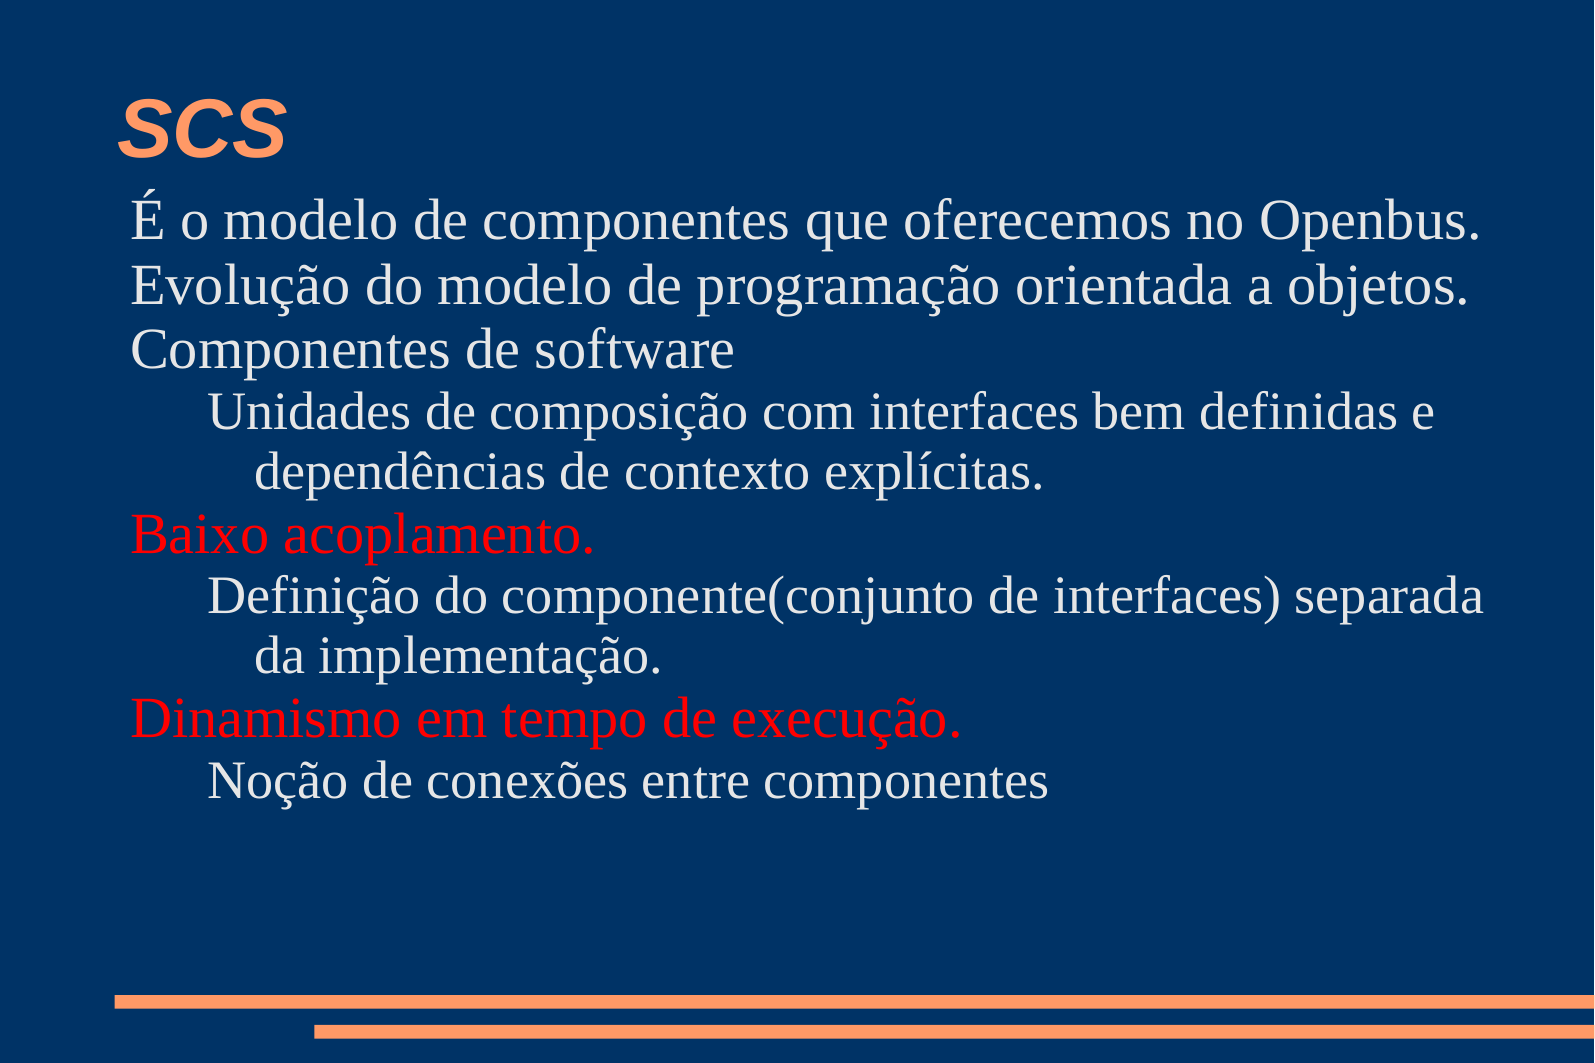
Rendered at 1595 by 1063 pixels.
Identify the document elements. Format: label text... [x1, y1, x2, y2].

title SCS [117, 39, 1479, 187]
list É o modelo de componentes que oferecemos no Openbus. Evolução do modelo de programação orientada a objetos. Componentes de software Unidades de composição com interfaces bem definidas e dependências de contexto explícitas. Baixo acoplamento. Definição do componente(conjunto de interfaces) separada da implementação. Dinamismo em tempo de execução. Noção de conexões entre componentes [112, 187, 1501, 940]
